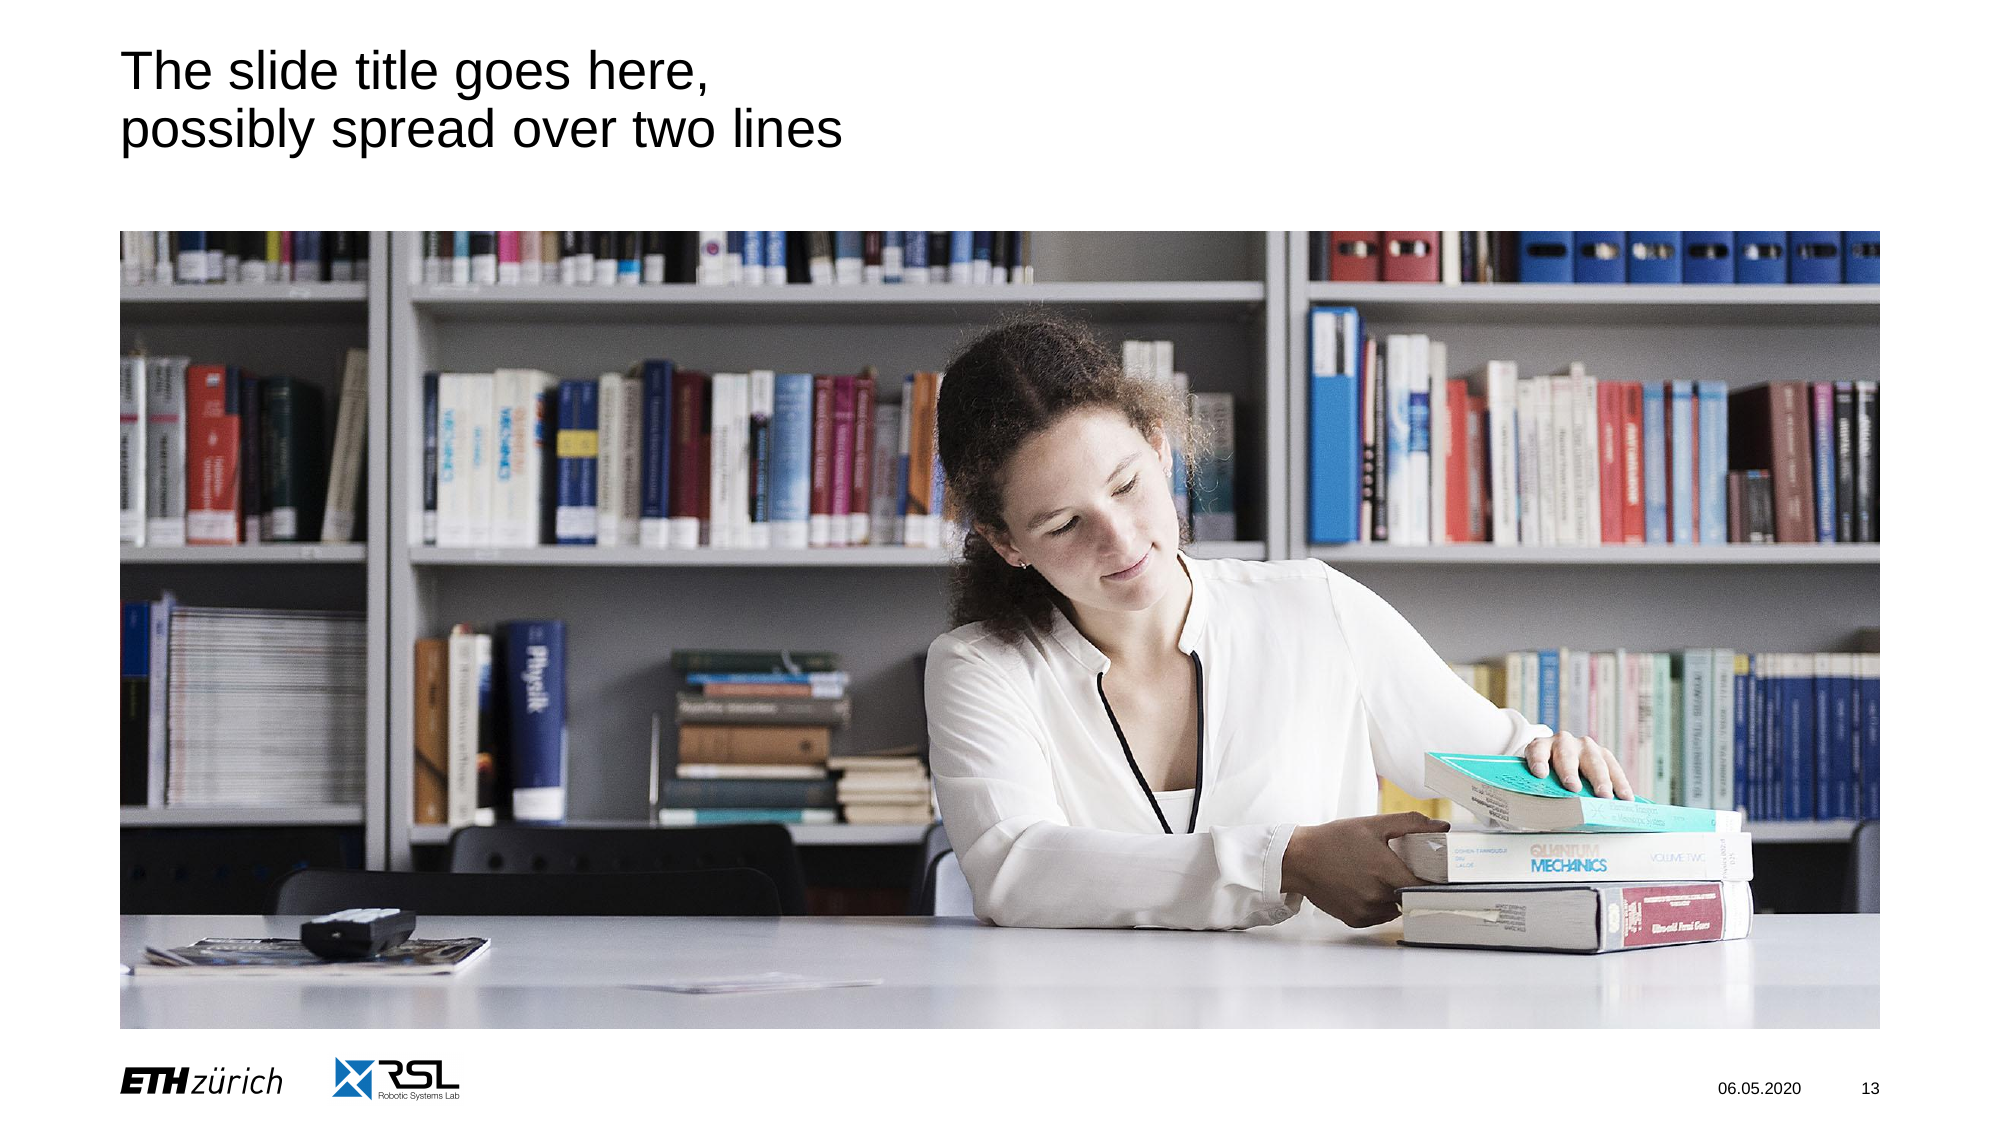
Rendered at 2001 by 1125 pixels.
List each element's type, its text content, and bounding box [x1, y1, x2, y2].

slide_number 06.05.2020 [1718, 1069, 1819, 1106]
title The slide title goes here, possibly spread over two lines [120, 42, 1880, 191]
slide_number <number> [1827, 1069, 1880, 1106]
picture [120, 231, 1880, 1029]
picture [120, 1067, 282, 1094]
picture [327, 1052, 464, 1106]
